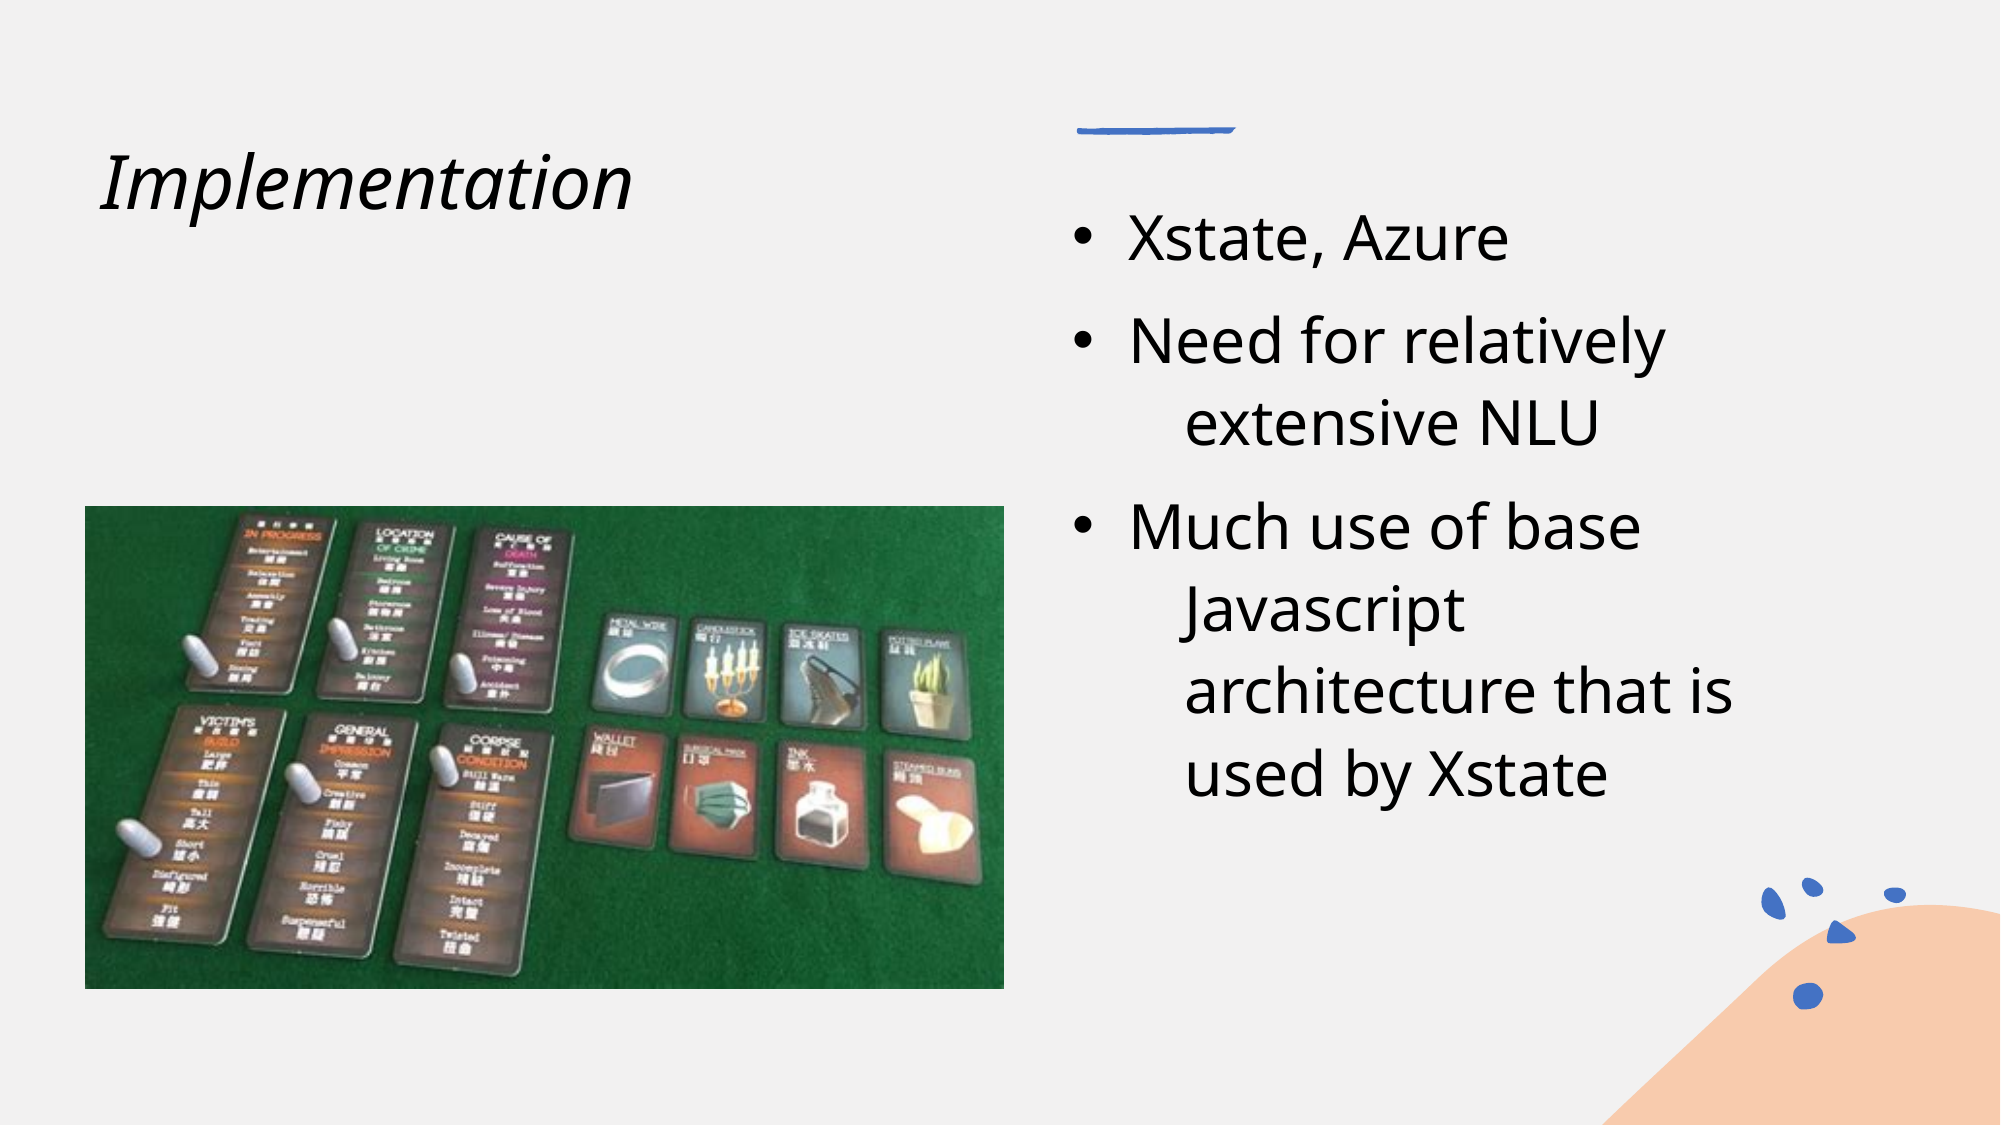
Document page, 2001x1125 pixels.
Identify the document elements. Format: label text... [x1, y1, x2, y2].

title Implementation [86, 127, 991, 429]
list Xstate, Azure Need for relatively extensive NLU Much use of base Javascript architecture that is used by Xstate [1057, 182, 1802, 1027]
picture [85, 506, 1004, 989]
text_box [0, 0, 2000, 1125]
